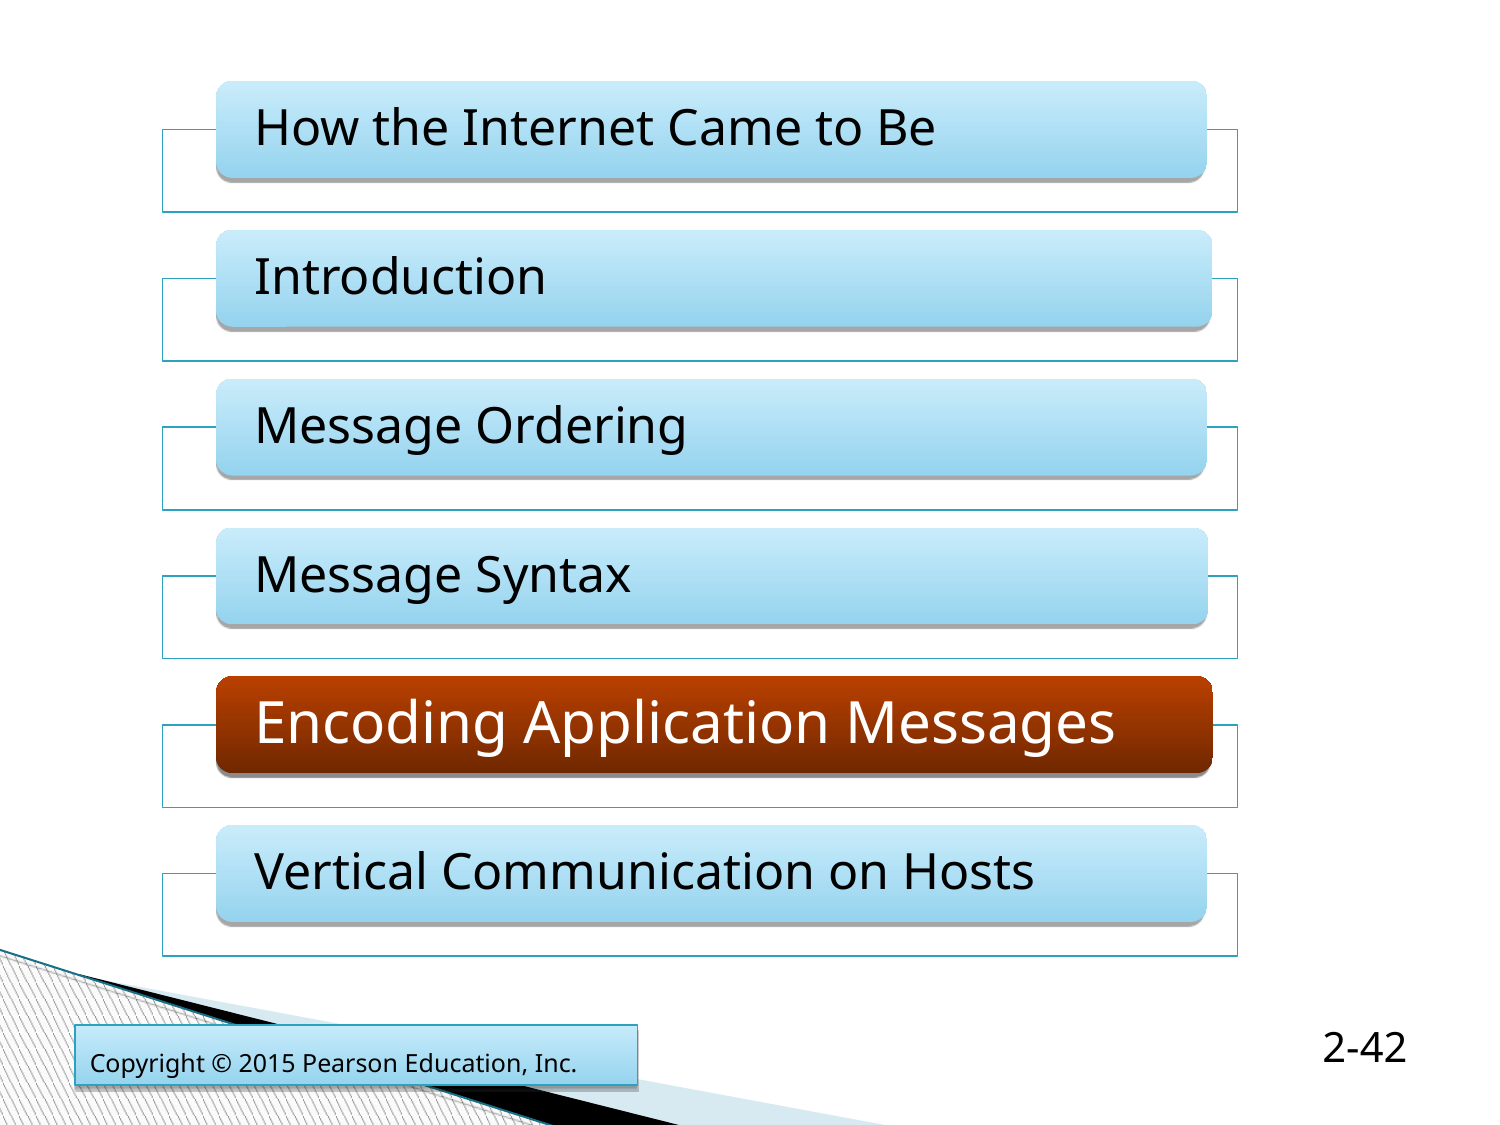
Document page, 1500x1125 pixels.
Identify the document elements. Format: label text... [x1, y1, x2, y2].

text_box [162, 427, 1238, 510]
text_box How the Internet Came to Be [216, 81, 1208, 178]
text_box [162, 575, 1238, 659]
text_box Message Syntax [216, 527, 1209, 625]
text_box [162, 873, 1238, 957]
text_box [162, 724, 1238, 808]
text_box Vertical Communication on Hosts [216, 825, 1208, 923]
slide_number 2-<number> [1275, 1025, 1423, 1085]
text_box Encoding Application Messages [216, 676, 1213, 774]
picture [0, 952, 543, 1125]
footer Copyright © 2015 Pearson Education, Inc. [75, 1025, 638, 1085]
text_box [162, 278, 1238, 361]
text_box Introduction [216, 229, 1213, 327]
text_box [162, 129, 1238, 213]
text_box Message Ordering [216, 378, 1208, 476]
